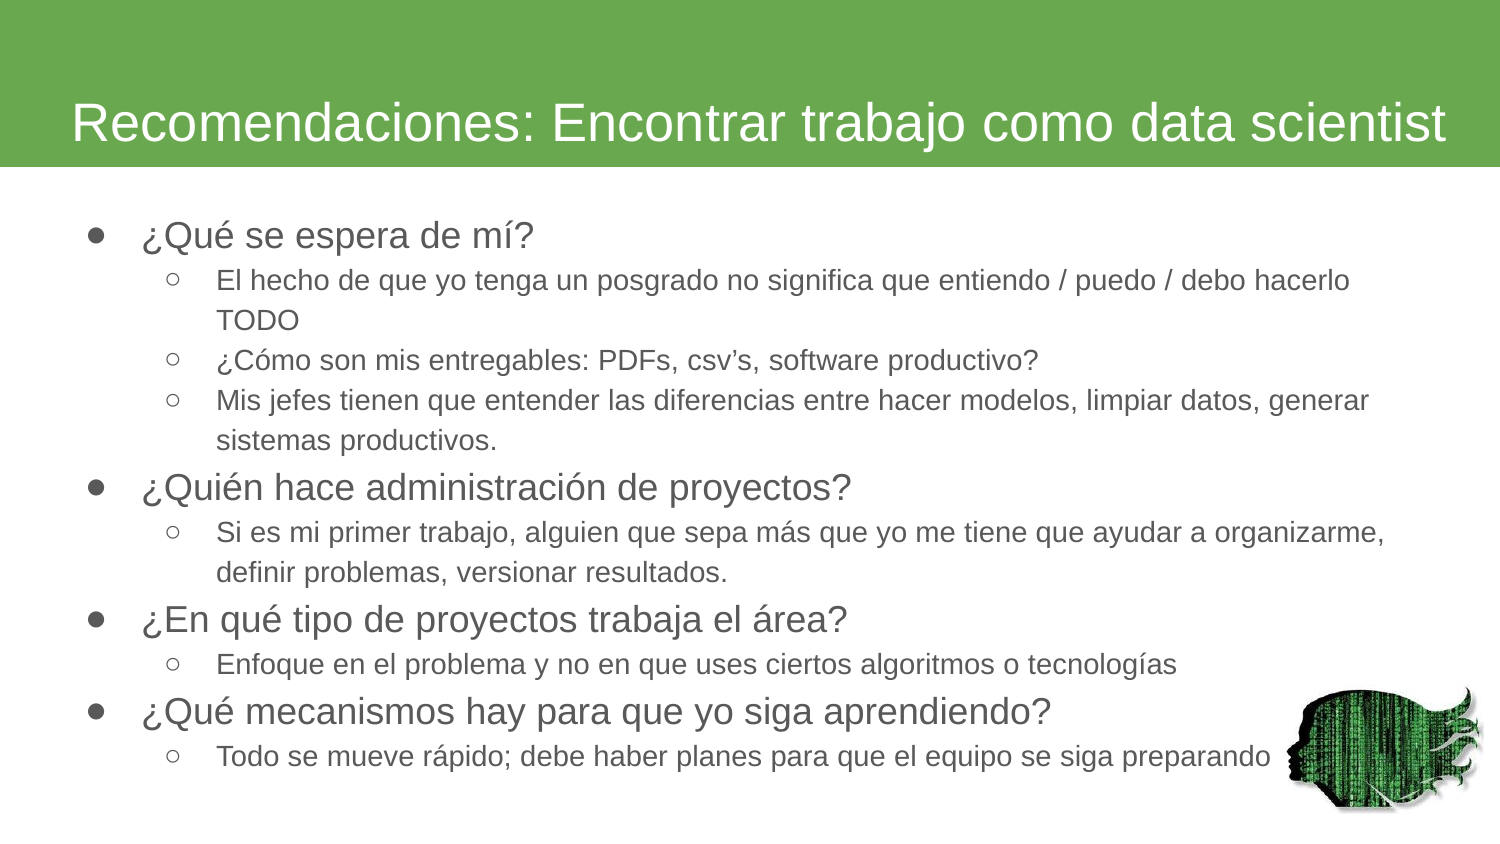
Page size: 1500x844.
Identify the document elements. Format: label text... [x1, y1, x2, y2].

title Recomendaciones: Encontrar trabajo como data scientist [0, 0, 1500, 167]
picture [1281, 678, 1484, 814]
list ¿Qué se espera de mí? El hecho de que yo tenga un posgrado no significa que entiendo / puedo / debo hacerlo TODO ¿Cómo son mis entregables: PDFs, csv’s, software productivo? Mis jefes tienen que entender las diferencias entre hacer modelos, limpiar datos, generar sistemas productivos. ¿Quién hace administración de proyectos? Si es mi primer trabajo, alguien que sepa más que yo me tiene que ayudar a organizarme, definir problemas, versionar resultados. ¿En qué tipo de proyectos trabaja el área? Enfoque en el problema y no en que uses ciertos algoritmos o tecnologías ¿Qué mecanismos hay para que yo siga aprendiendo? Todo se mueve rápido; debe haber planes para que el equipo se siga preparando [51, 189, 1449, 814]
